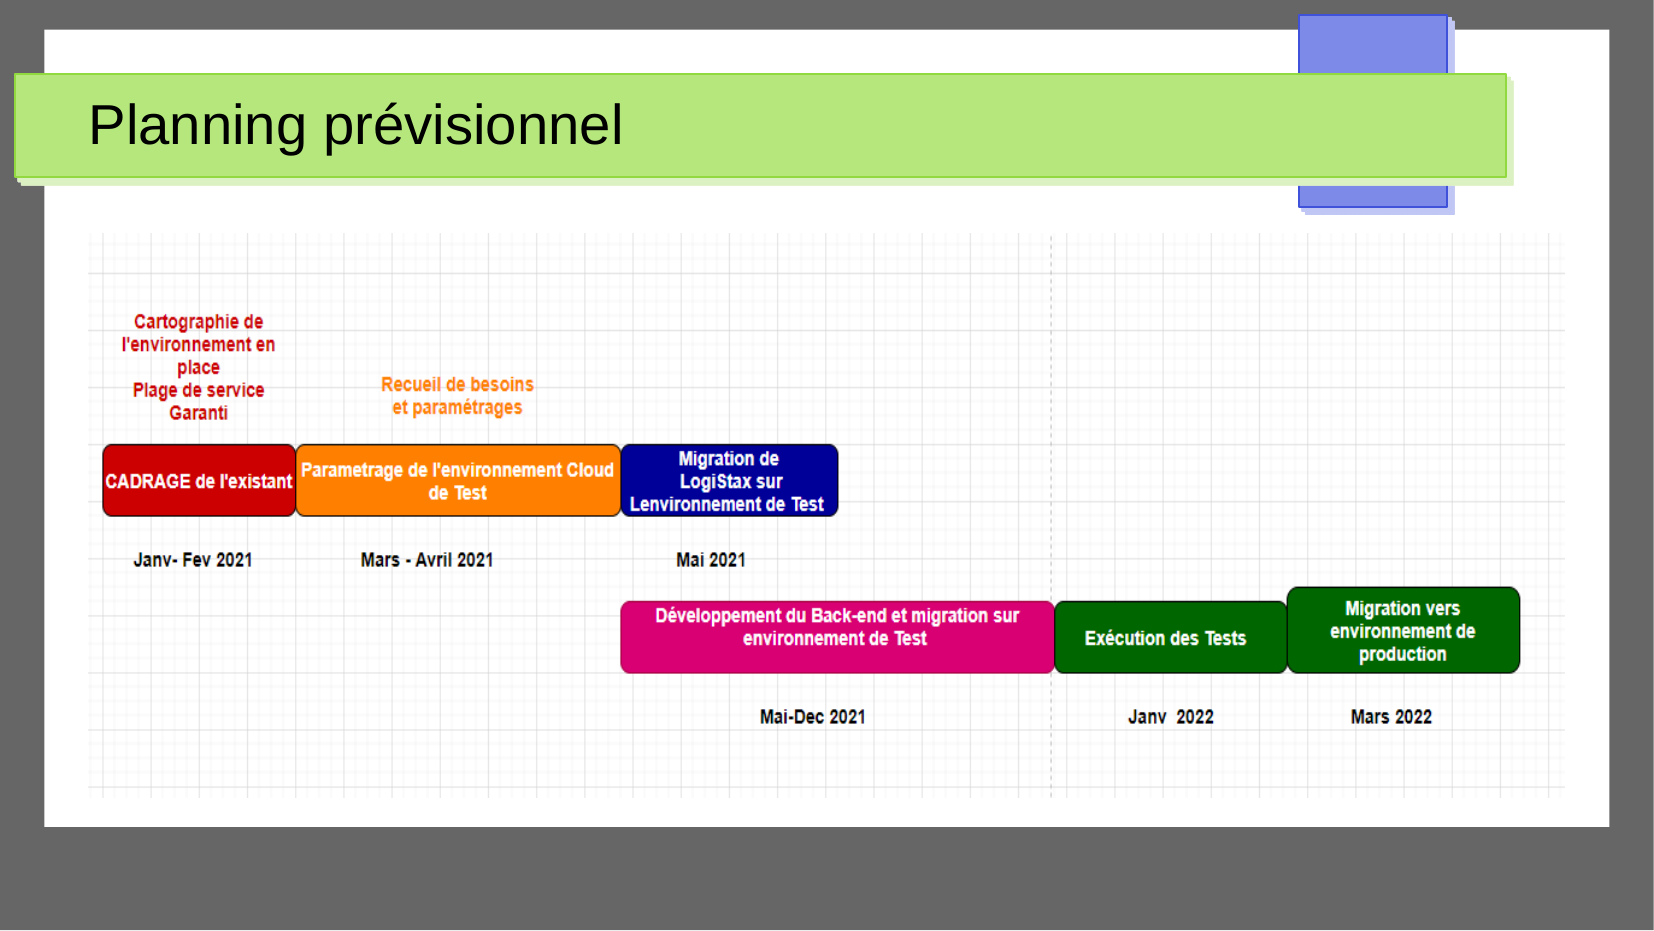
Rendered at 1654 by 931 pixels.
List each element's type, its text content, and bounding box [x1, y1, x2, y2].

picture [88, 233, 1565, 798]
title Planning prévisionnel [88, 73, 1506, 178]
